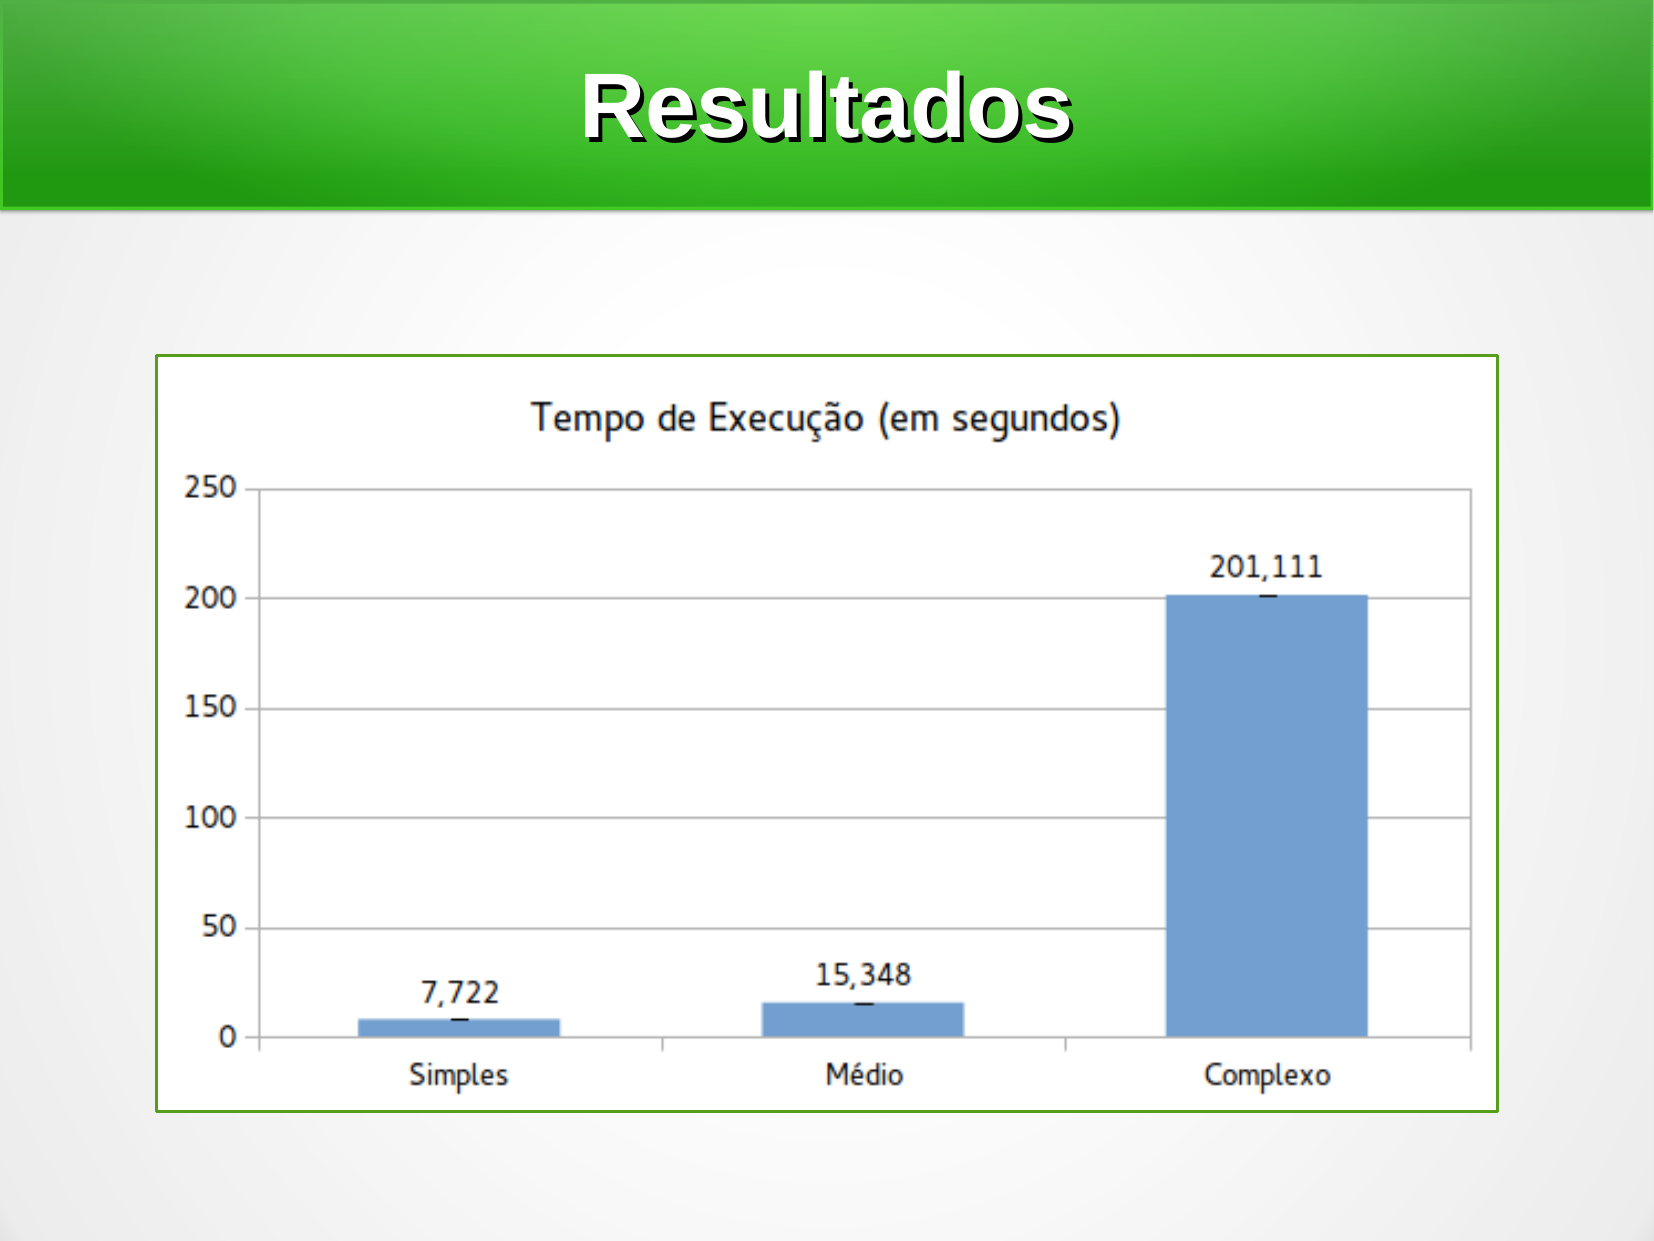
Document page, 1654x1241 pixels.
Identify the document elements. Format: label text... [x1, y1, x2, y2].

title Resultados [82, 35, 1571, 178]
picture [157, 356, 1497, 1111]
